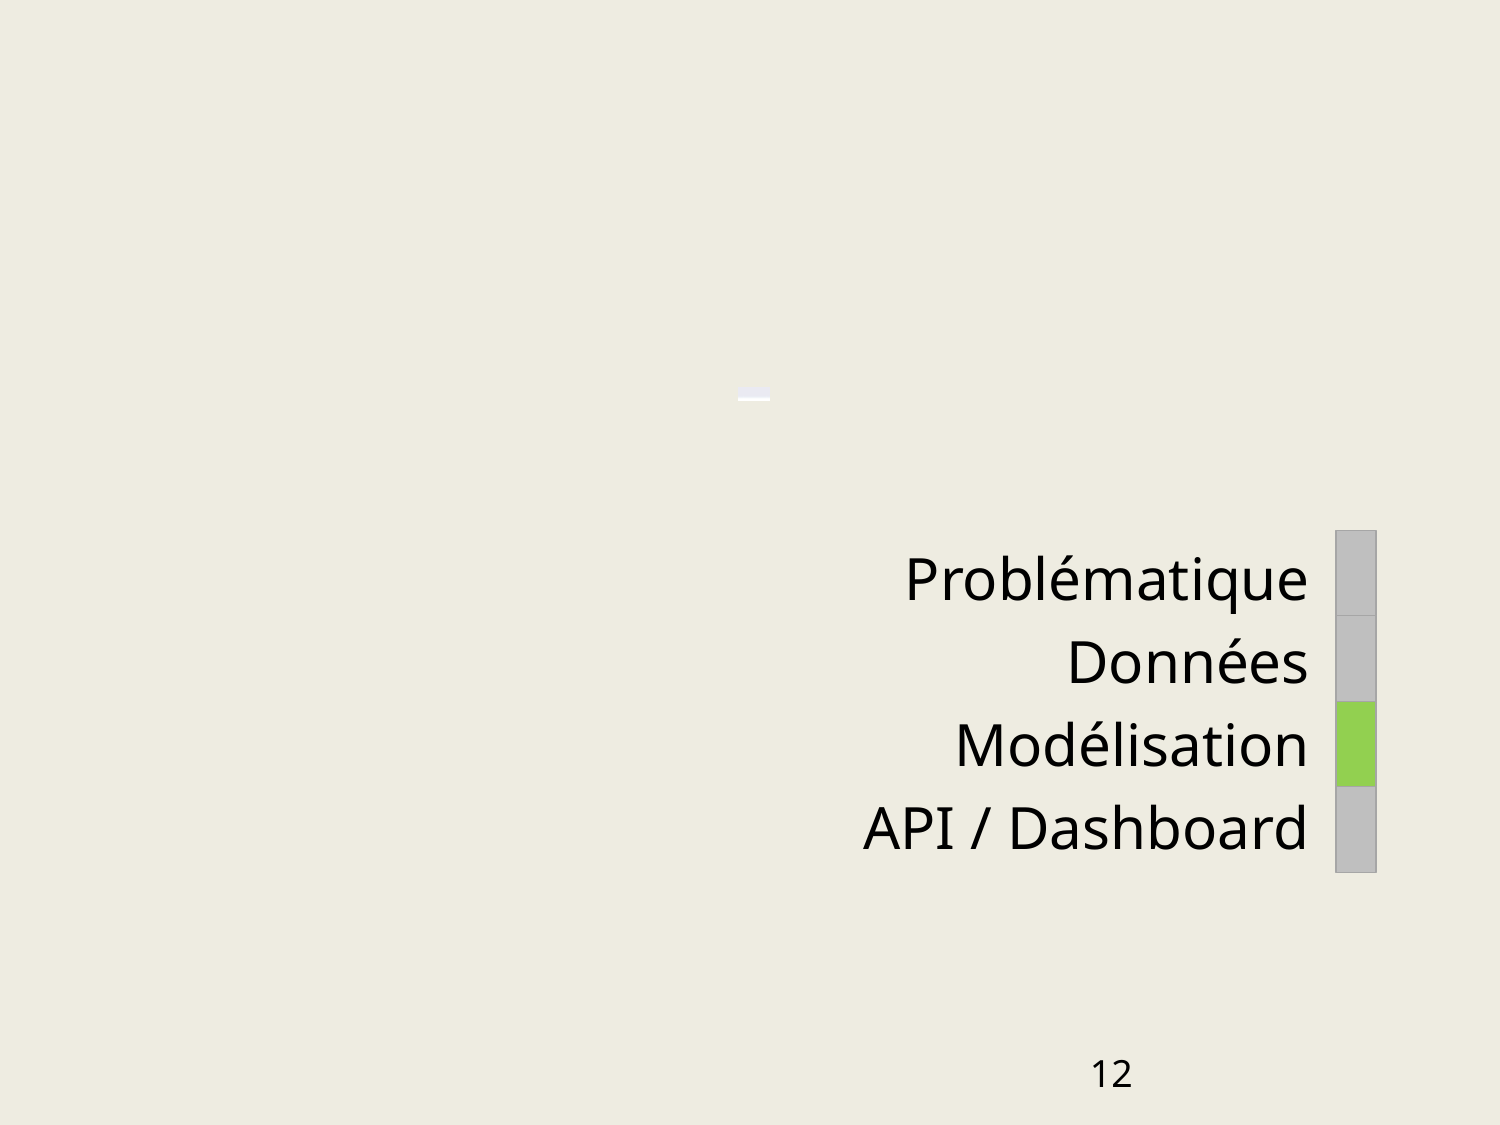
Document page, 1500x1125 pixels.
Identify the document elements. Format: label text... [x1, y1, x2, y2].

picture [738, 387, 770, 402]
slide_number <numéro> [1074, 1042, 1425, 1103]
text_box Problématique Données Modélisation API / Dashboard [586, 534, 1325, 884]
text_box [1336, 530, 1376, 873]
